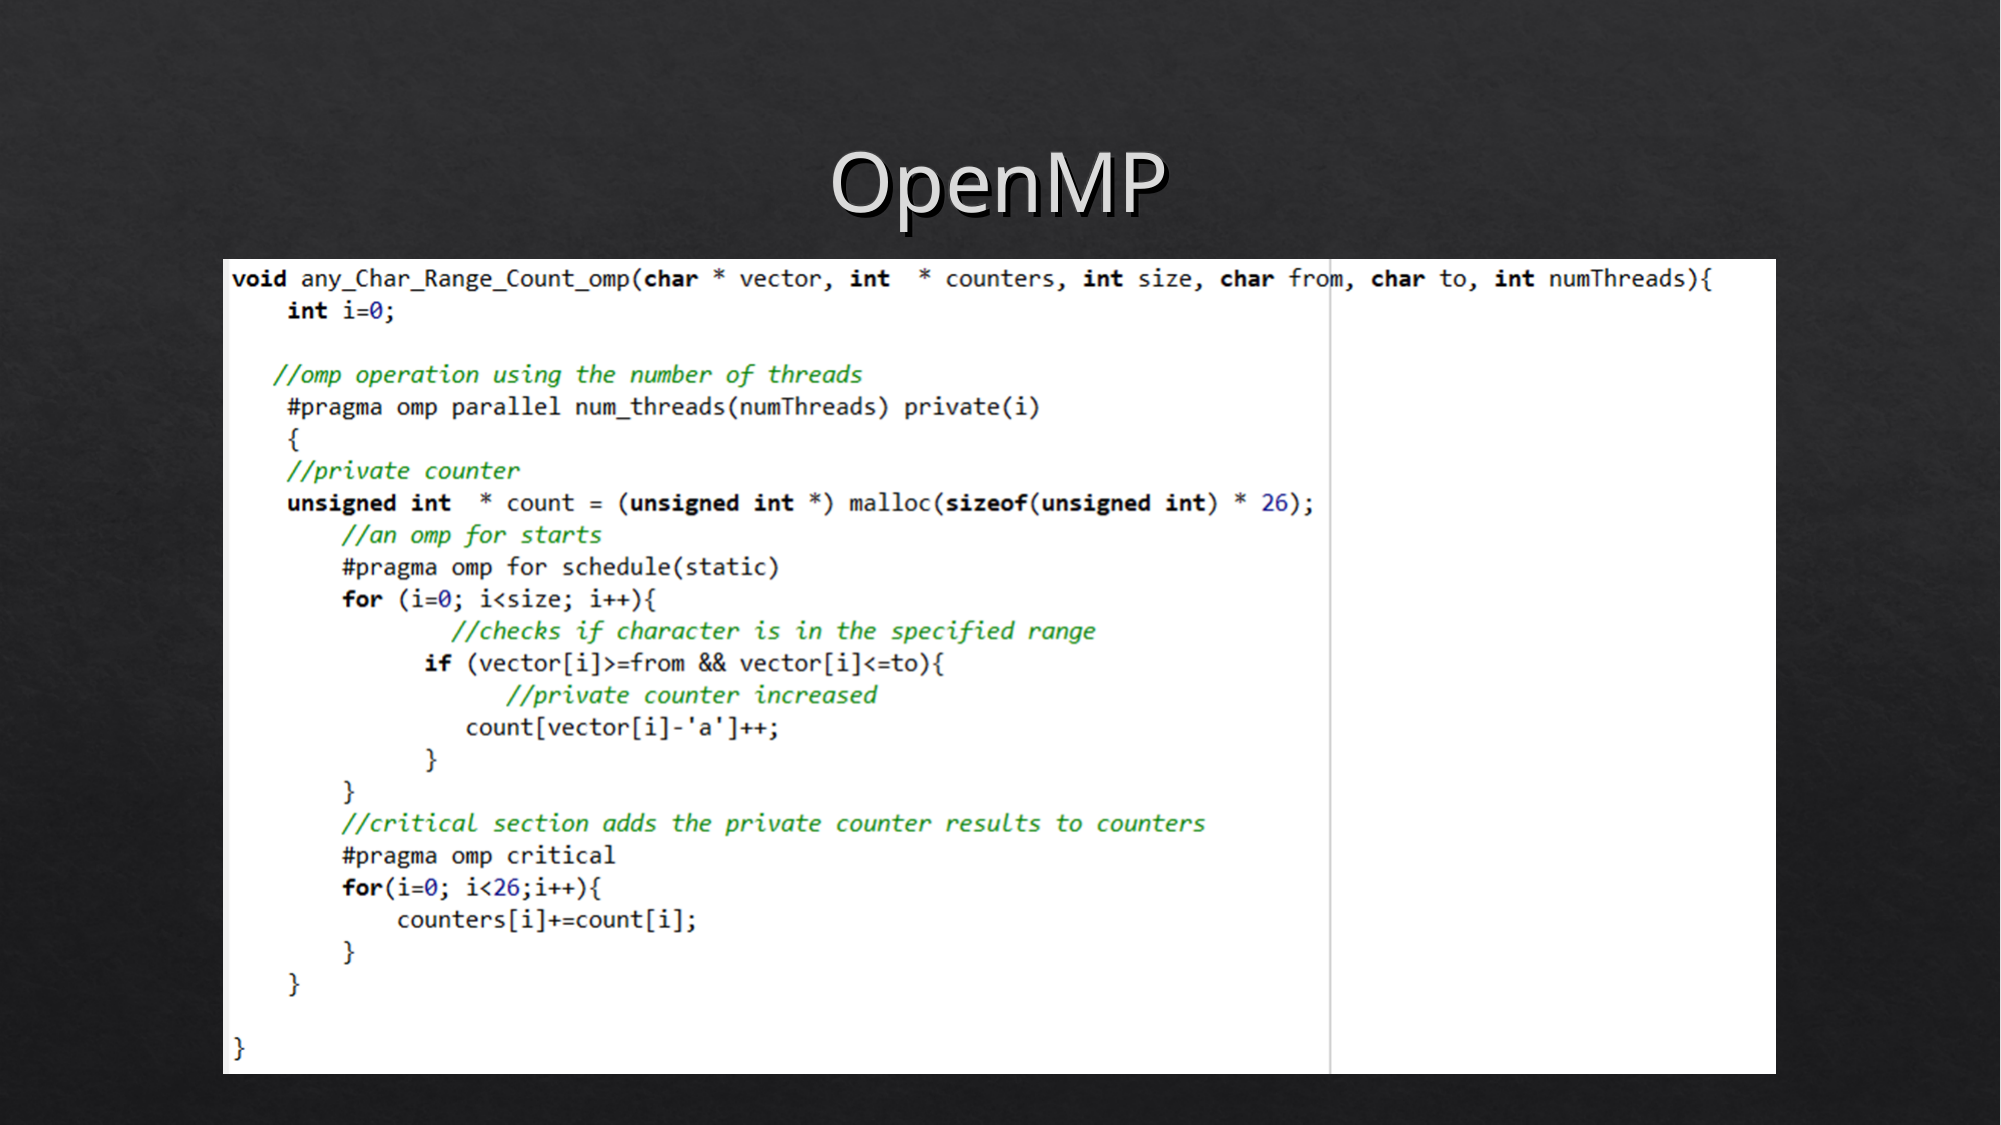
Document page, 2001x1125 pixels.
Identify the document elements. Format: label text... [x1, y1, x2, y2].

picture [223, 259, 1776, 1074]
title OpenMP [149, 99, 1849, 260]
